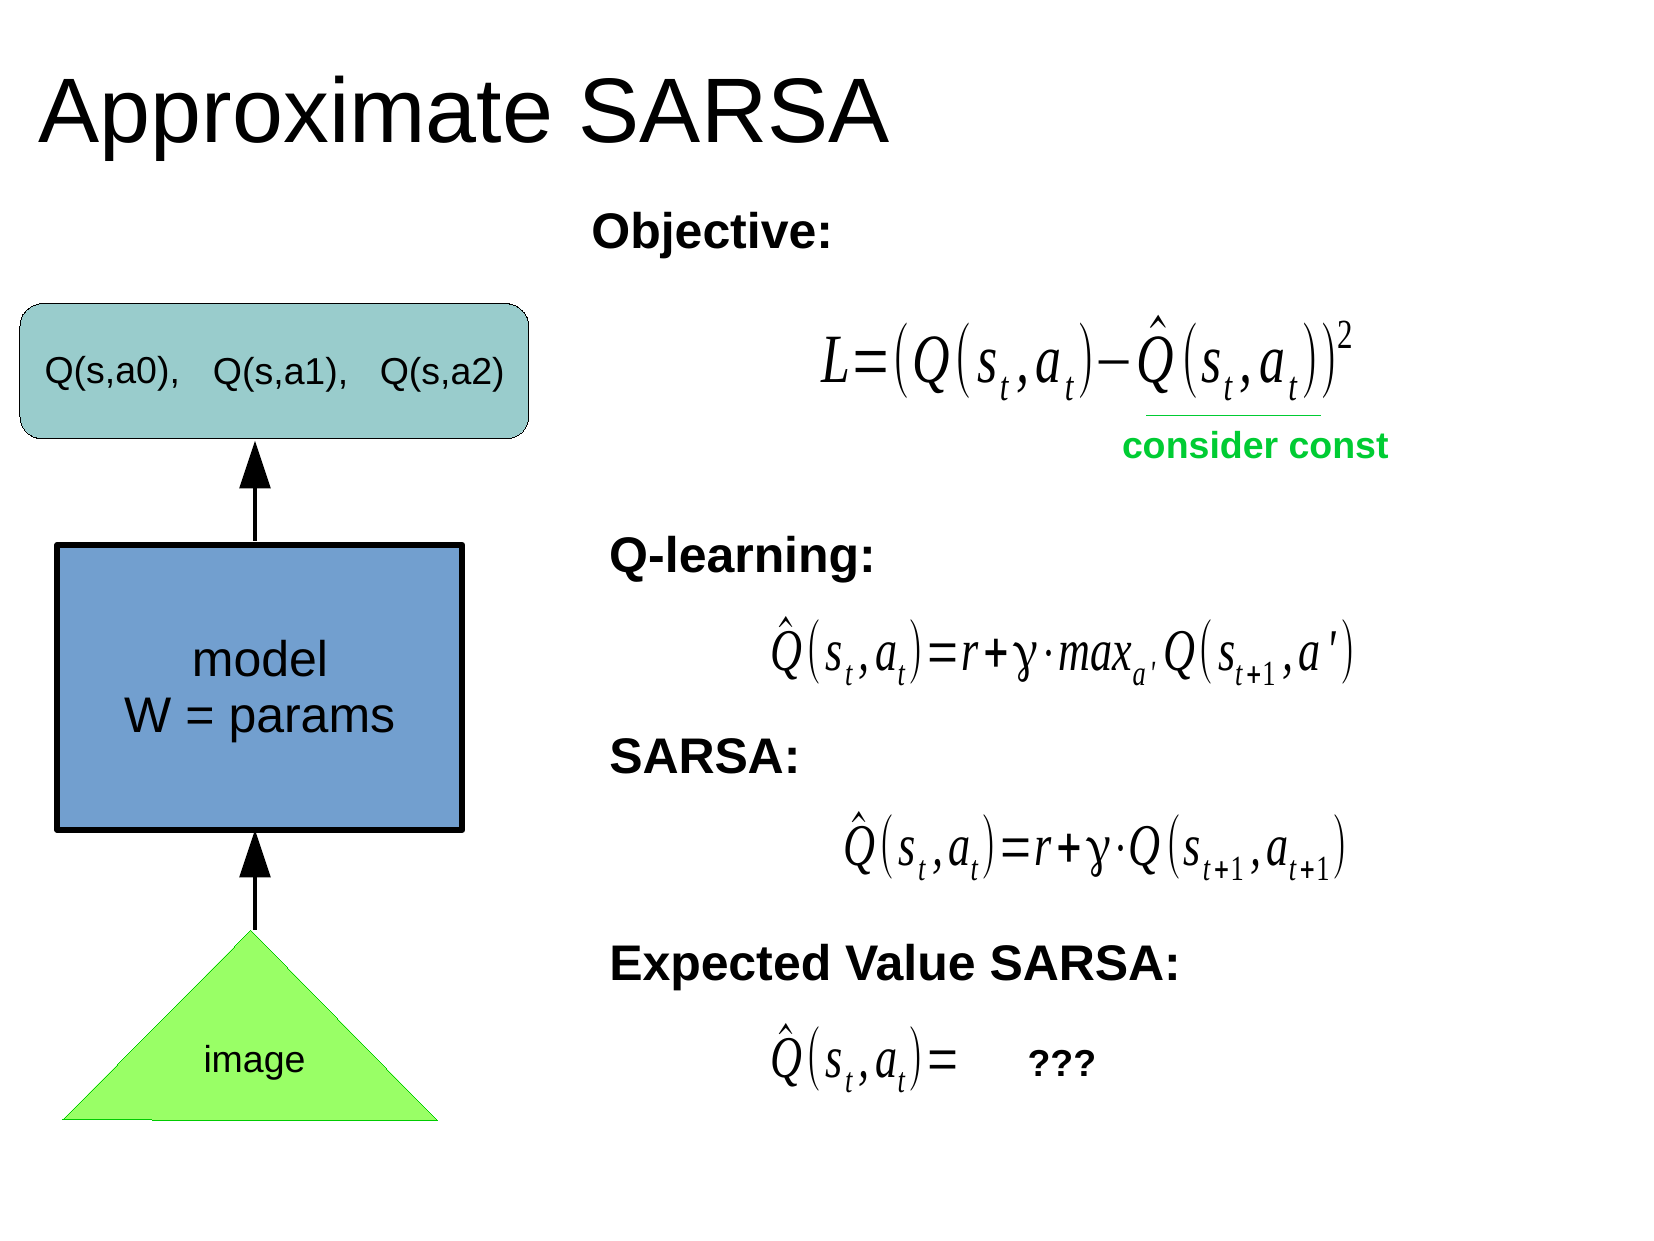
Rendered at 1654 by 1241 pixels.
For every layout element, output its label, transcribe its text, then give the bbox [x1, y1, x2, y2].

chart [805, 309, 1364, 408]
text_box SARSA: [585, 712, 973, 802]
text_box consider const [1107, 417, 1404, 475]
text_box Q(s,a2) [356, 333, 529, 409]
text_box Q(s,a1), [189, 333, 356, 409]
text_box [62, 930, 340, 1121]
text_box [19, 303, 529, 439]
text_box Q(s,a0), [20, 333, 189, 409]
text_box ??? [960, 990, 1384, 1138]
text_box model W = params [57, 544, 463, 830]
chart [759, 1018, 960, 1134]
text_box image [165, 1021, 344, 1139]
text_box Q-learning: [585, 511, 973, 601]
text_box Expected Value SARSA: [585, 919, 1231, 1009]
text_box [344, 1025, 438, 1121]
chart [759, 611, 1367, 693]
text_box Approximate SARSA [15, 42, 1586, 286]
chart [832, 806, 1358, 888]
